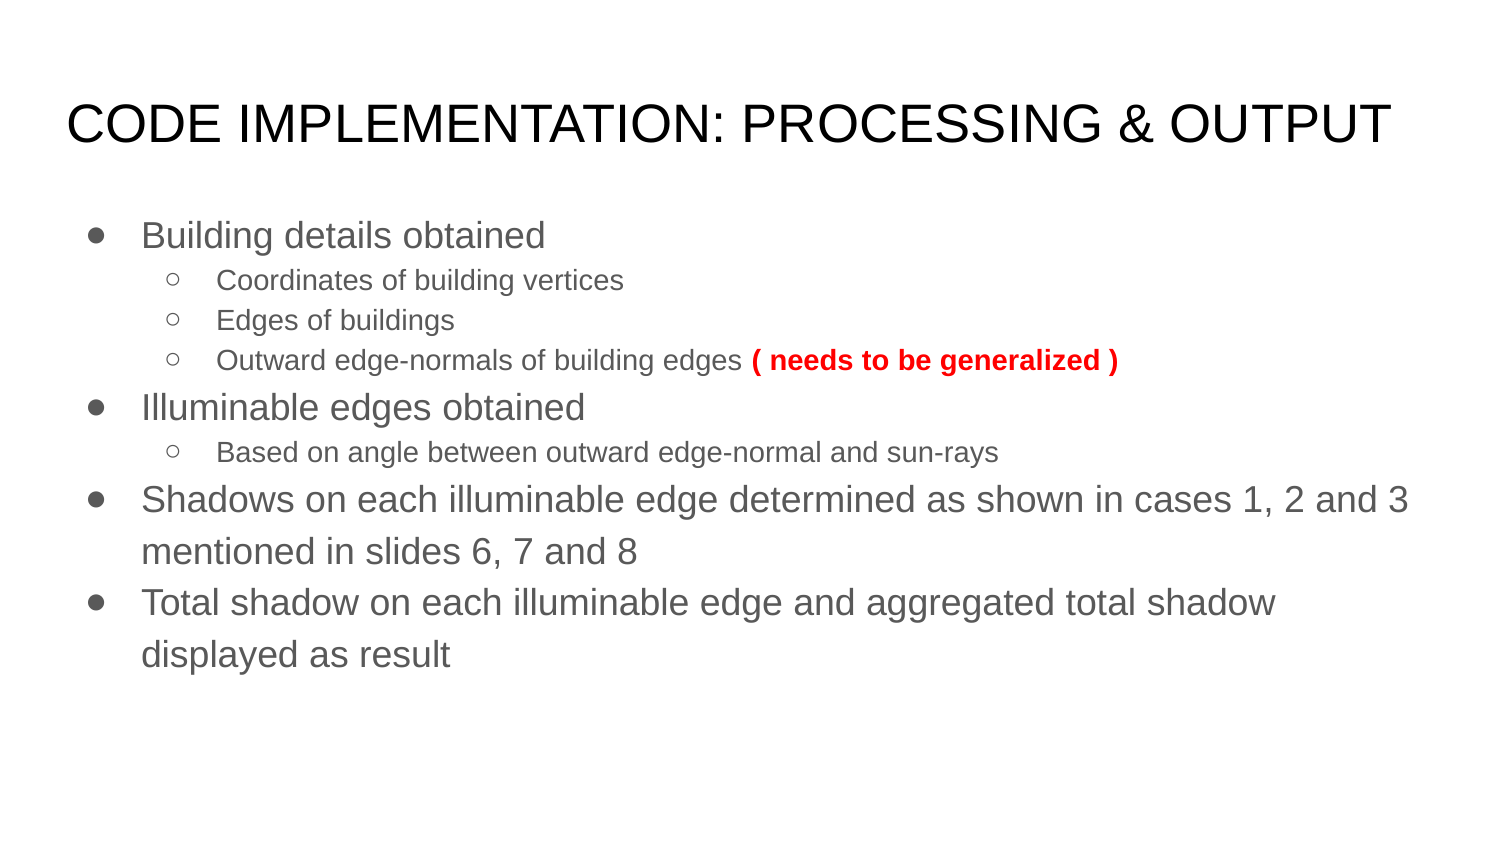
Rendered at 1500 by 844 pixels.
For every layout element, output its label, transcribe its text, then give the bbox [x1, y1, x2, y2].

title CODE IMPLEMENTATION: PROCESSING & OUTPUT [51, 72, 1449, 167]
list Building details obtained Coordinates of building vertices Edges of buildings Outward edge-normals of building edges ( needs to be generalized ) Illuminable edges obtained Based on angle between outward edge-normal and sun-rays Shadows on each illuminable edge determined as shown in cases 1, 2 and 3 mentioned in slides 6, 7 and 8 Total shadow on each illuminable edge and aggregated total shadow displayed as result [51, 189, 1449, 750]
